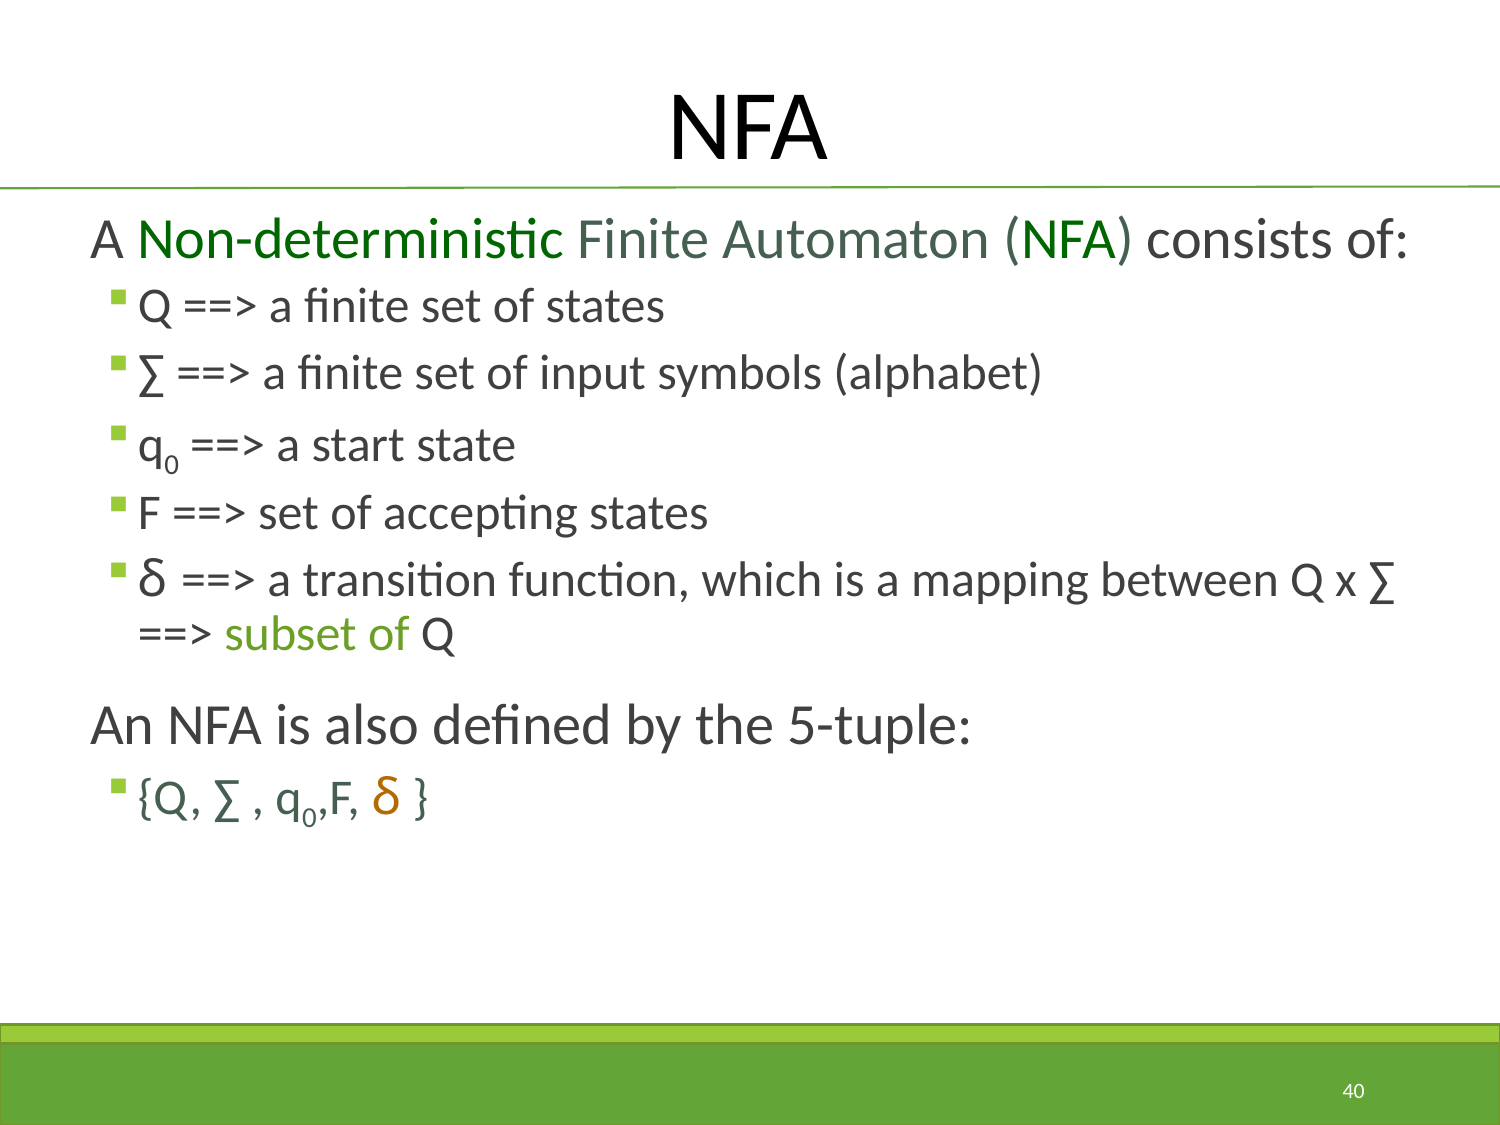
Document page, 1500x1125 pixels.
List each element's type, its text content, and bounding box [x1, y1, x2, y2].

list A Non-deterministic Finite Automaton (NFA) consists of: Q ==> a finite set of states ∑ ==> a finite set of input symbols (alphabet) q0 ==> a start state F ==> set of accepting states δ ==> a transition function, which is a mapping between Q x ∑ ==> subset of Q An NFA is also defined by the 5-tuple: {Q, ∑ , q0,F, δ } [75, 200, 1425, 1000]
title NFA [72, 37, 1423, 188]
